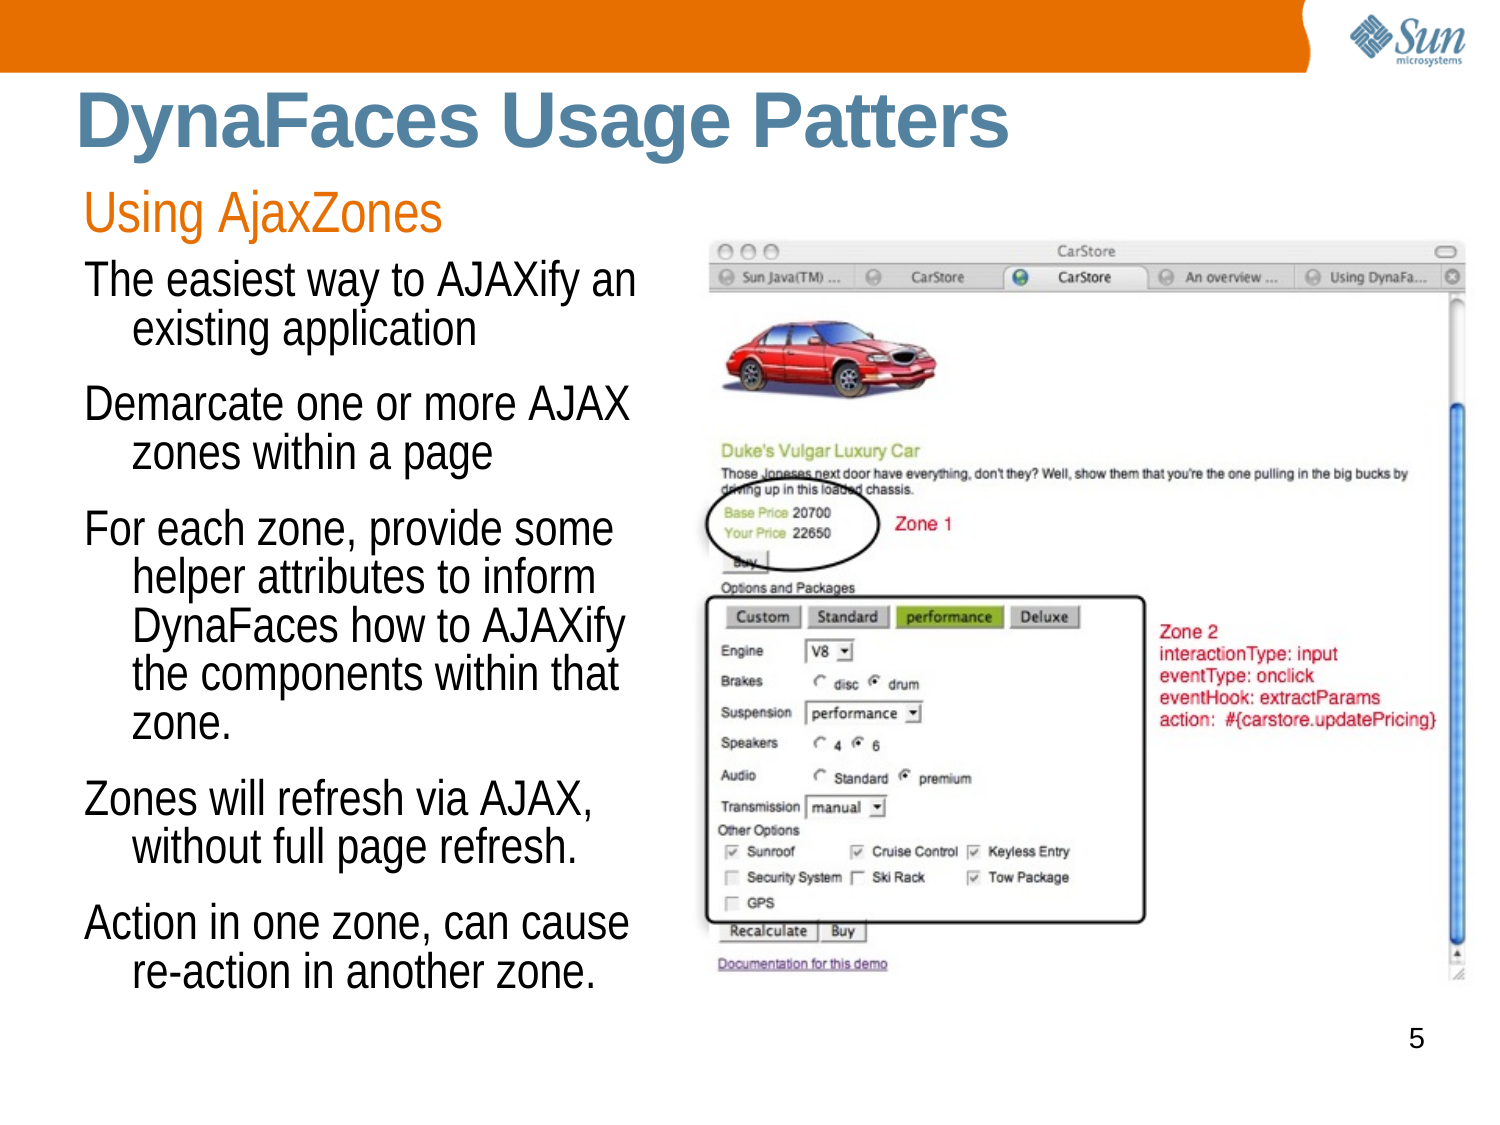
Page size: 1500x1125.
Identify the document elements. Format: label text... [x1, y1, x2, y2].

picture [0, 0, 1500, 75]
list The easiest way to AJAXify an existing application Demarcate one or more AJAX zones within a page For each zone, provide some helper attributes to inform DynaFaces how to AJAXify the components within that zone. Zones will refresh via AJAX, without full page refresh. Action in one zone, can cause re-action in another zone. [64, 257, 676, 1064]
text_box Using AjaxZones [83, 187, 1351, 255]
picture [675, 224, 1483, 997]
title DynaFaces Usage Patters [75, 83, 1437, 188]
